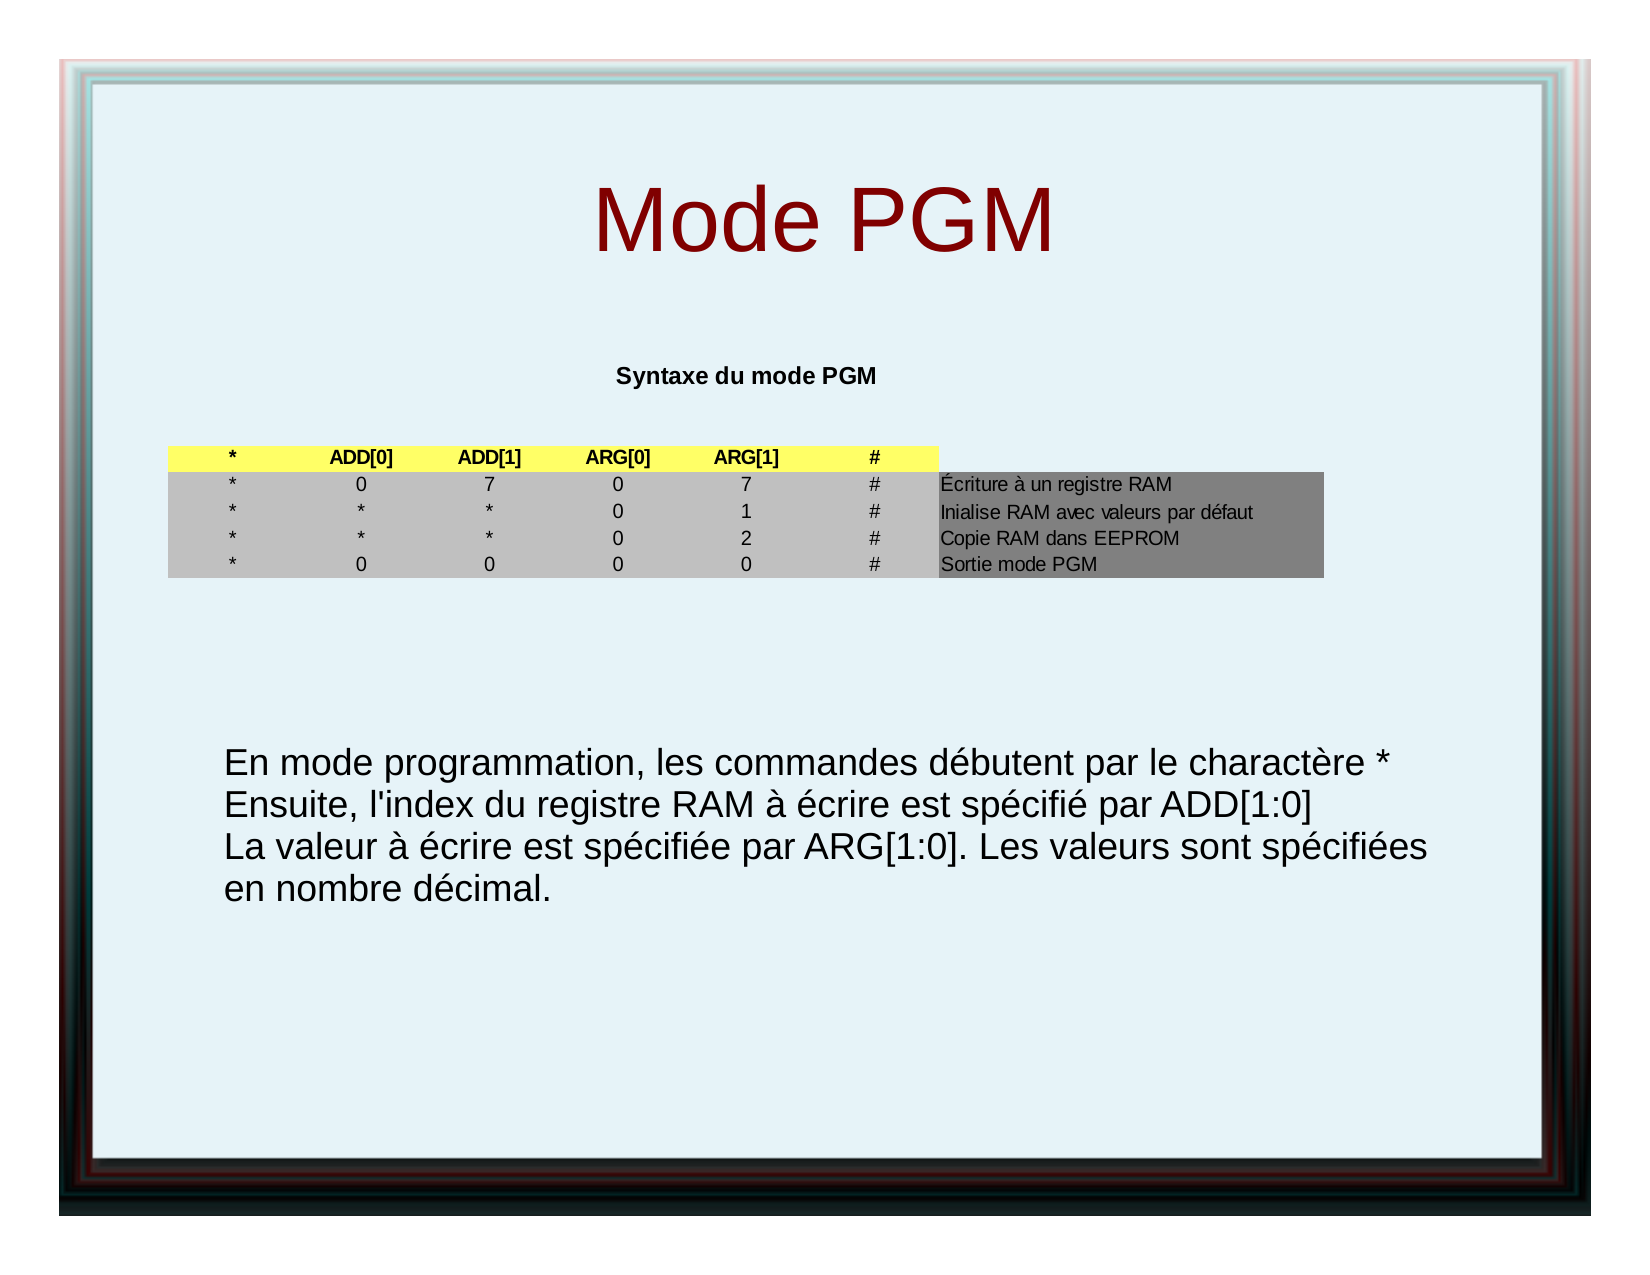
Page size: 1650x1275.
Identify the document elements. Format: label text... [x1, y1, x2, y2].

title Mode PGM [168, 149, 1482, 291]
chart [168, 362, 1455, 947]
picture [59, 59, 1591, 1216]
text_box En mode programmation, les commandes débutent par le charactère * Ensuite, l'index du registre RAM à écrire est spécifié par ADD[1:0] La valeur à écrire est spécifiée par ARG[1:0]. Les valeurs sont spécifiées en nombre décimal. [209, 734, 1481, 959]
